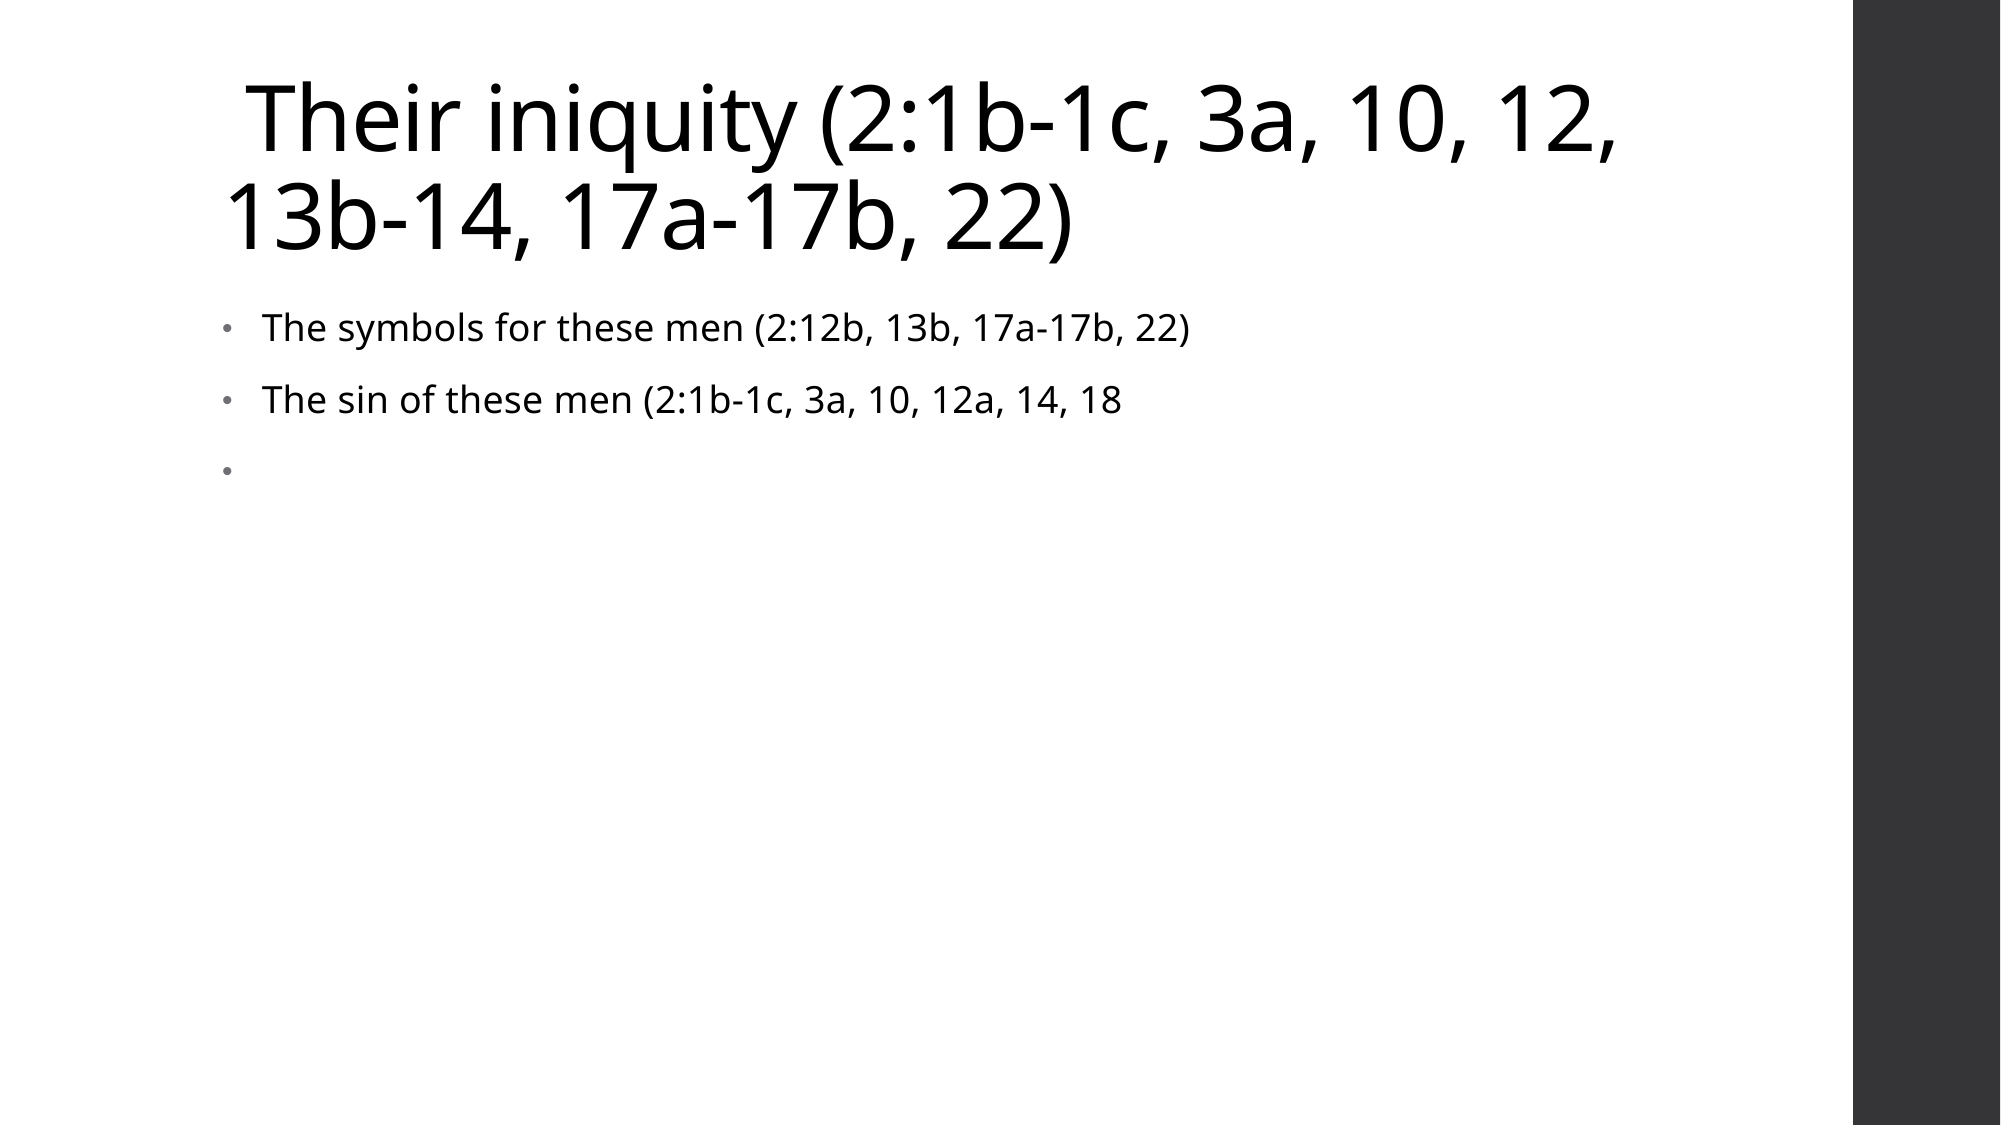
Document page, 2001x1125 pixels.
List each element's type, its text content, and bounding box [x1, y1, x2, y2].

list The symbols for these men (2:12b, 13b, 17a-17b, 22) The sin of these men (2:1b-1c, 3a, 10, 12a, 14, 18 [206, 299, 1617, 1014]
title Their iniquity (2:1b-1c, 3a, 10, 12, 13b-14, 17a-17b, 22) [206, 60, 1797, 278]
